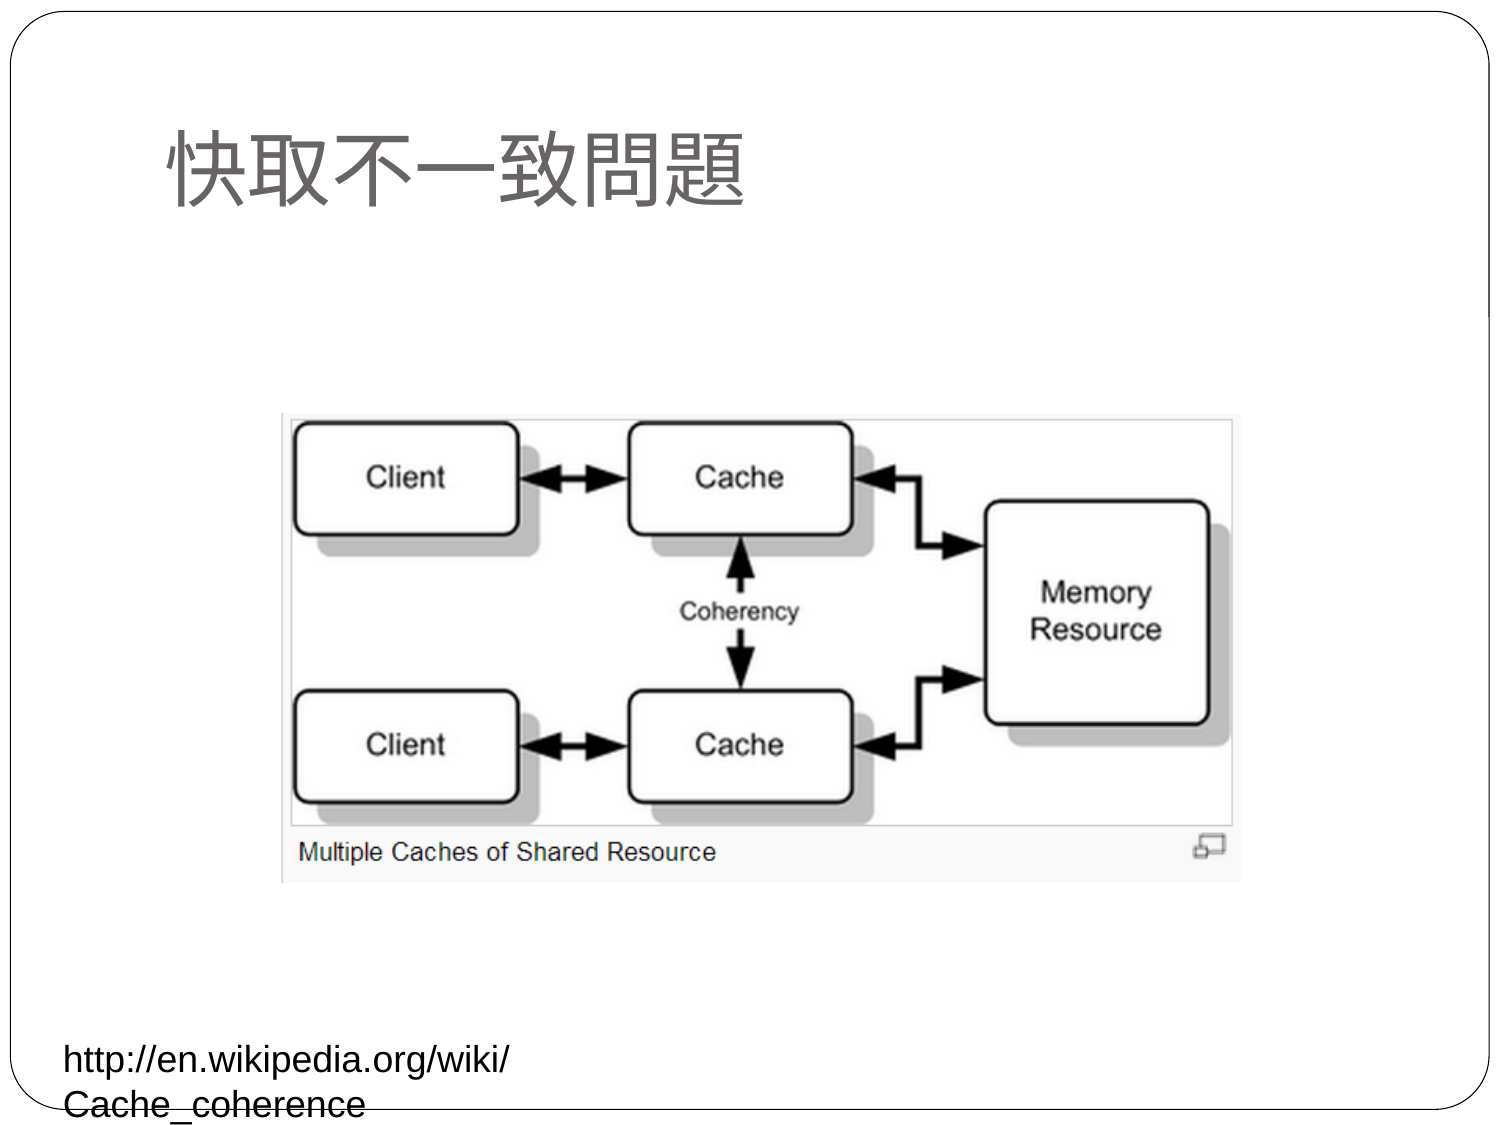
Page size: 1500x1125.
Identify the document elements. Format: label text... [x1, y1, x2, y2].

picture [280, 413, 1241, 883]
title 快取不一致問題 [150, 9, 1426, 233]
text_box http://en.wikipedia.org/wiki/Cache_coherence [48, 1027, 827, 1088]
